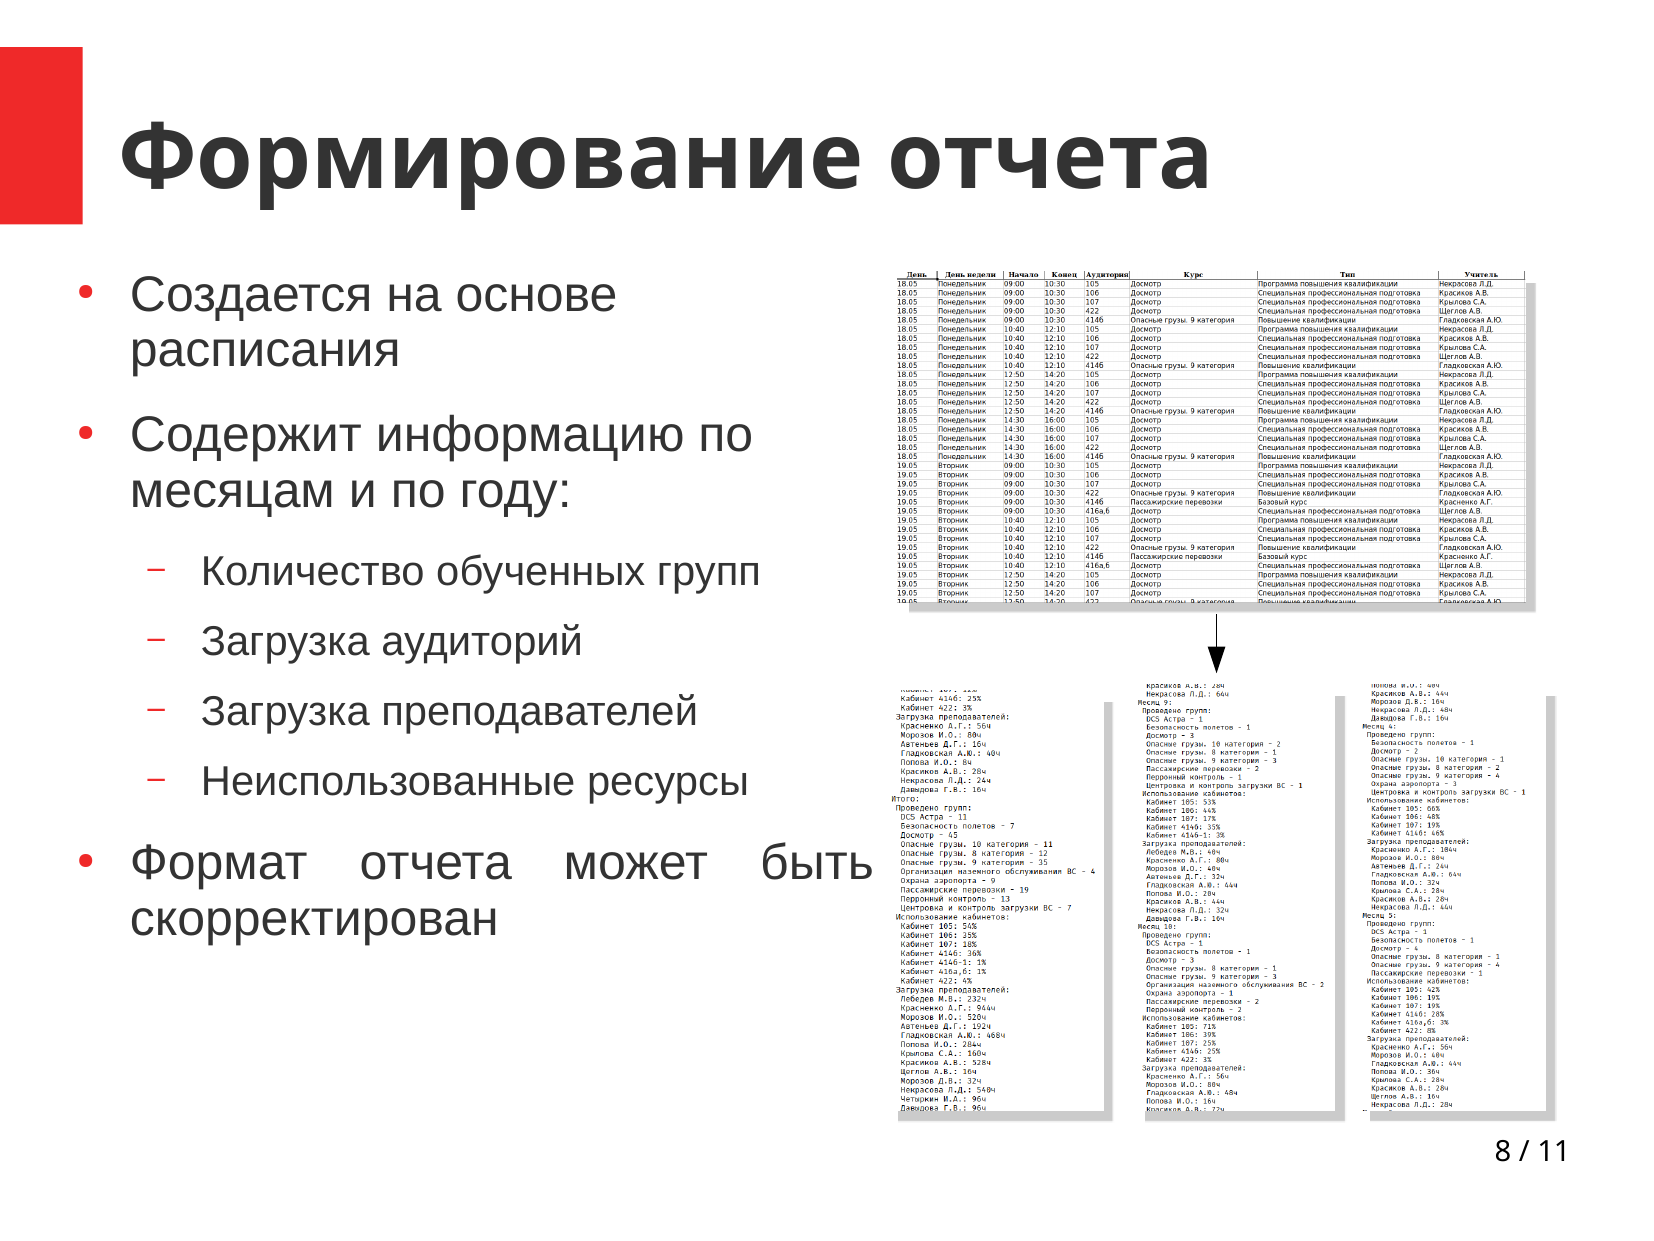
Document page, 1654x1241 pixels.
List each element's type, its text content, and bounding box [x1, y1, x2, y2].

picture [1133, 684, 1335, 1111]
picture [1358, 684, 1546, 1111]
list Создается на основе расписания Содержит информацию по месяцам и по году: Количество обученных групп Загрузка аудиторий Загрузка преподавателей Неиспользованные ресурсы Формат отчета может быть скорректирован [59, 265, 875, 1022]
picture [886, 690, 1104, 1111]
title Формирование отчета [118, 49, 1571, 257]
picture [897, 271, 1526, 603]
